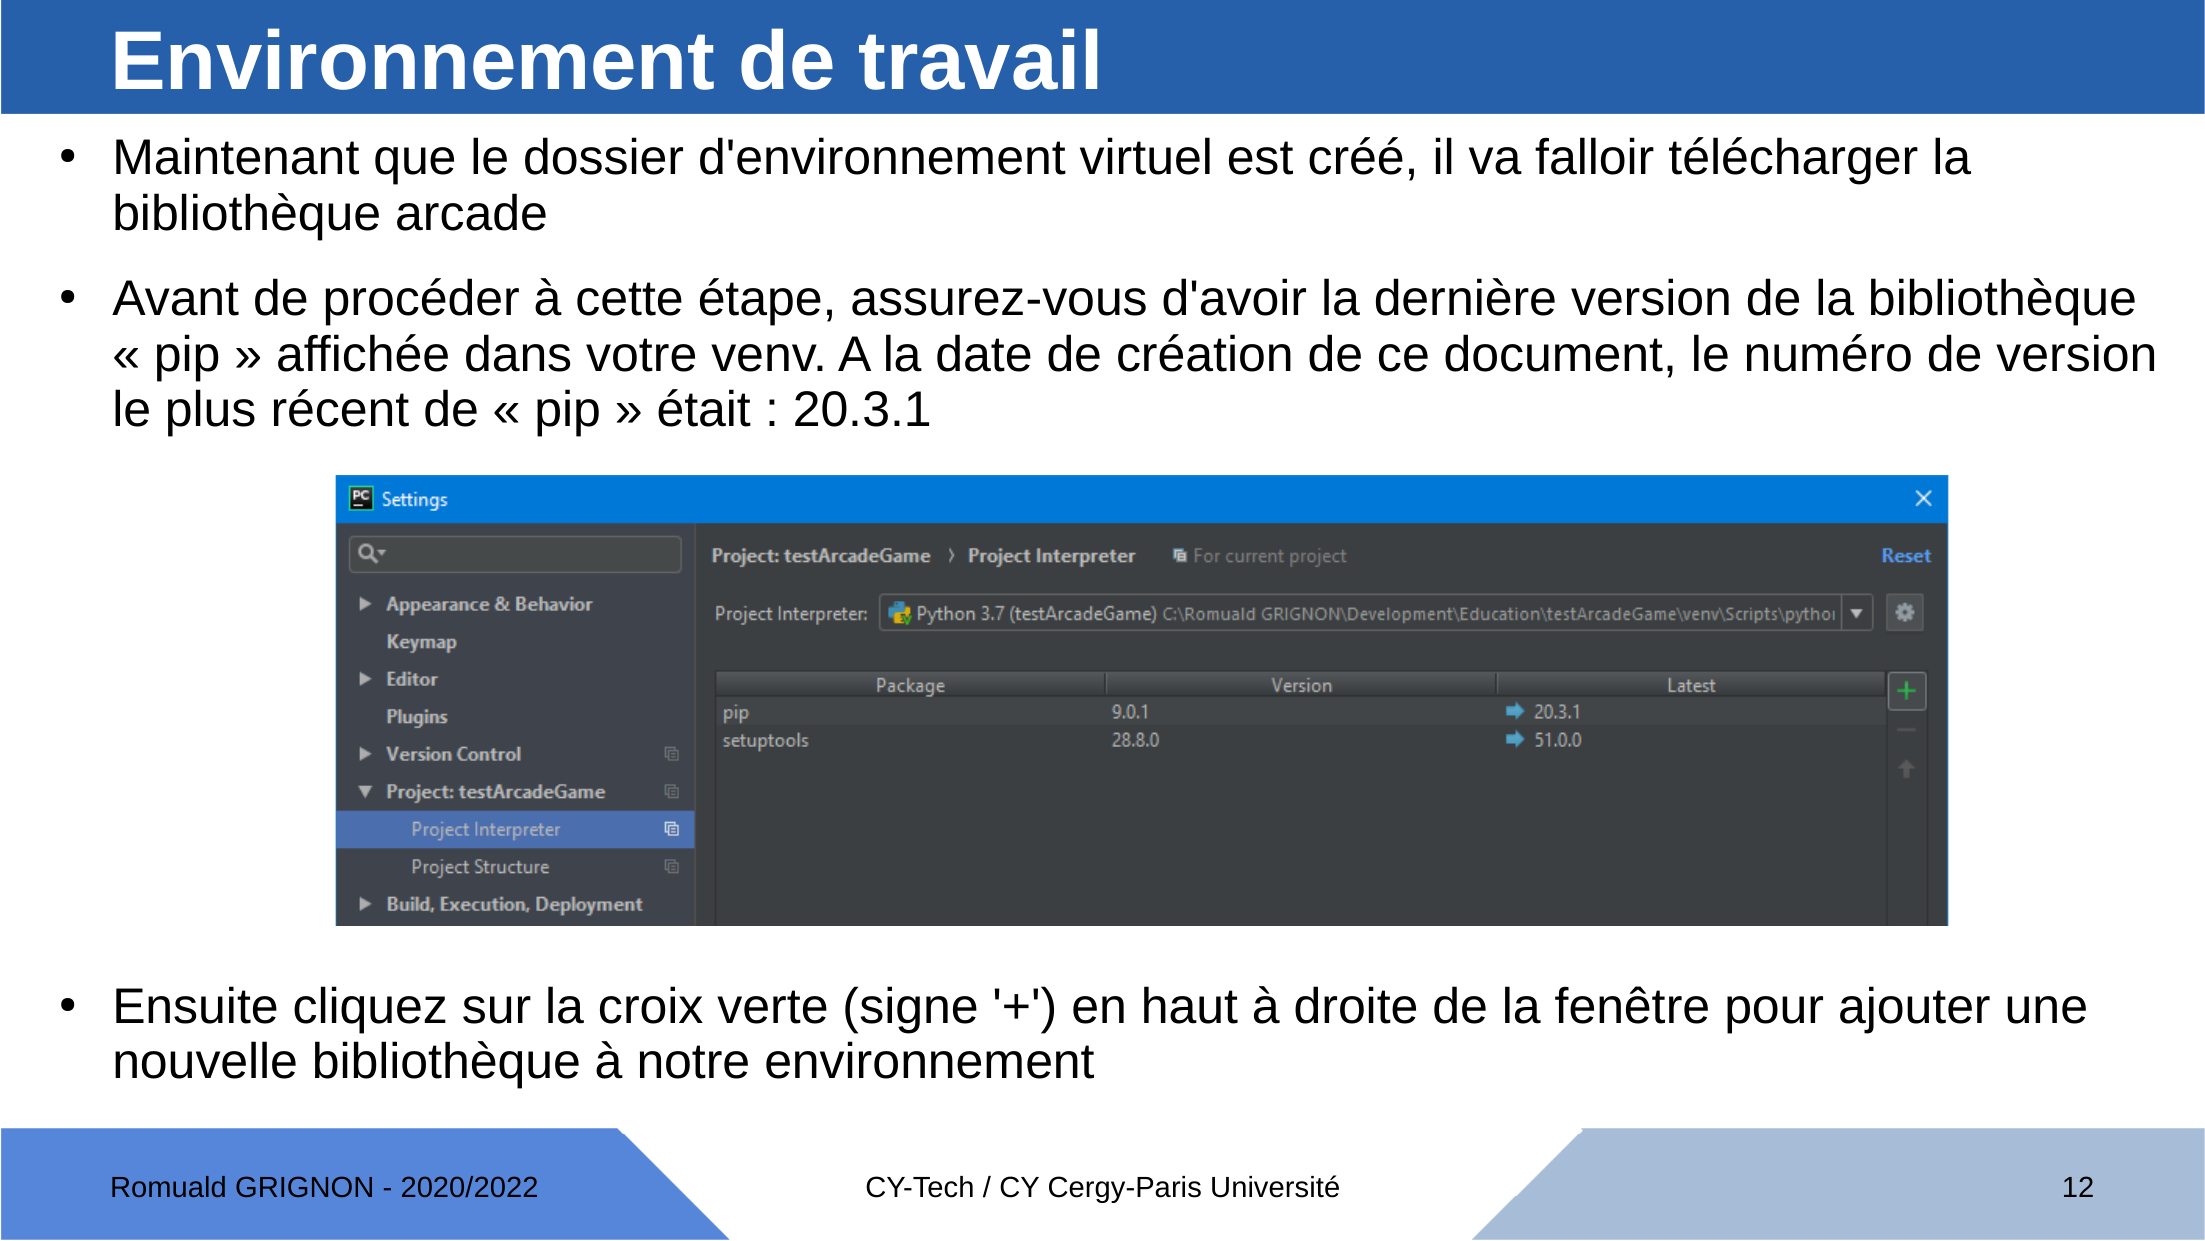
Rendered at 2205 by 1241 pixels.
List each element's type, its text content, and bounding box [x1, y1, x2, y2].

list Maintenant que le dossier d'environnement virtuel est créé, il va falloir télécharger la bibliothèque arcade Avant de procéder à cette étape, assurez-vous d'avoir la dernière version de la bibliothèque « pip » affichée dans votre venv. A la date de création de ce document, le numéro de version le plus récent de « pip » était : 20.3.1 Ensuite cliquez sur la croix verte (signe '+') en haut à droite de la fenêtre pour ajouter une nouvelle bibliothèque à notre environnement [41, 199, 2191, 1090]
picture [0, 0, 2205, 1241]
title Environnement de travail [110, 49, 2095, 199]
